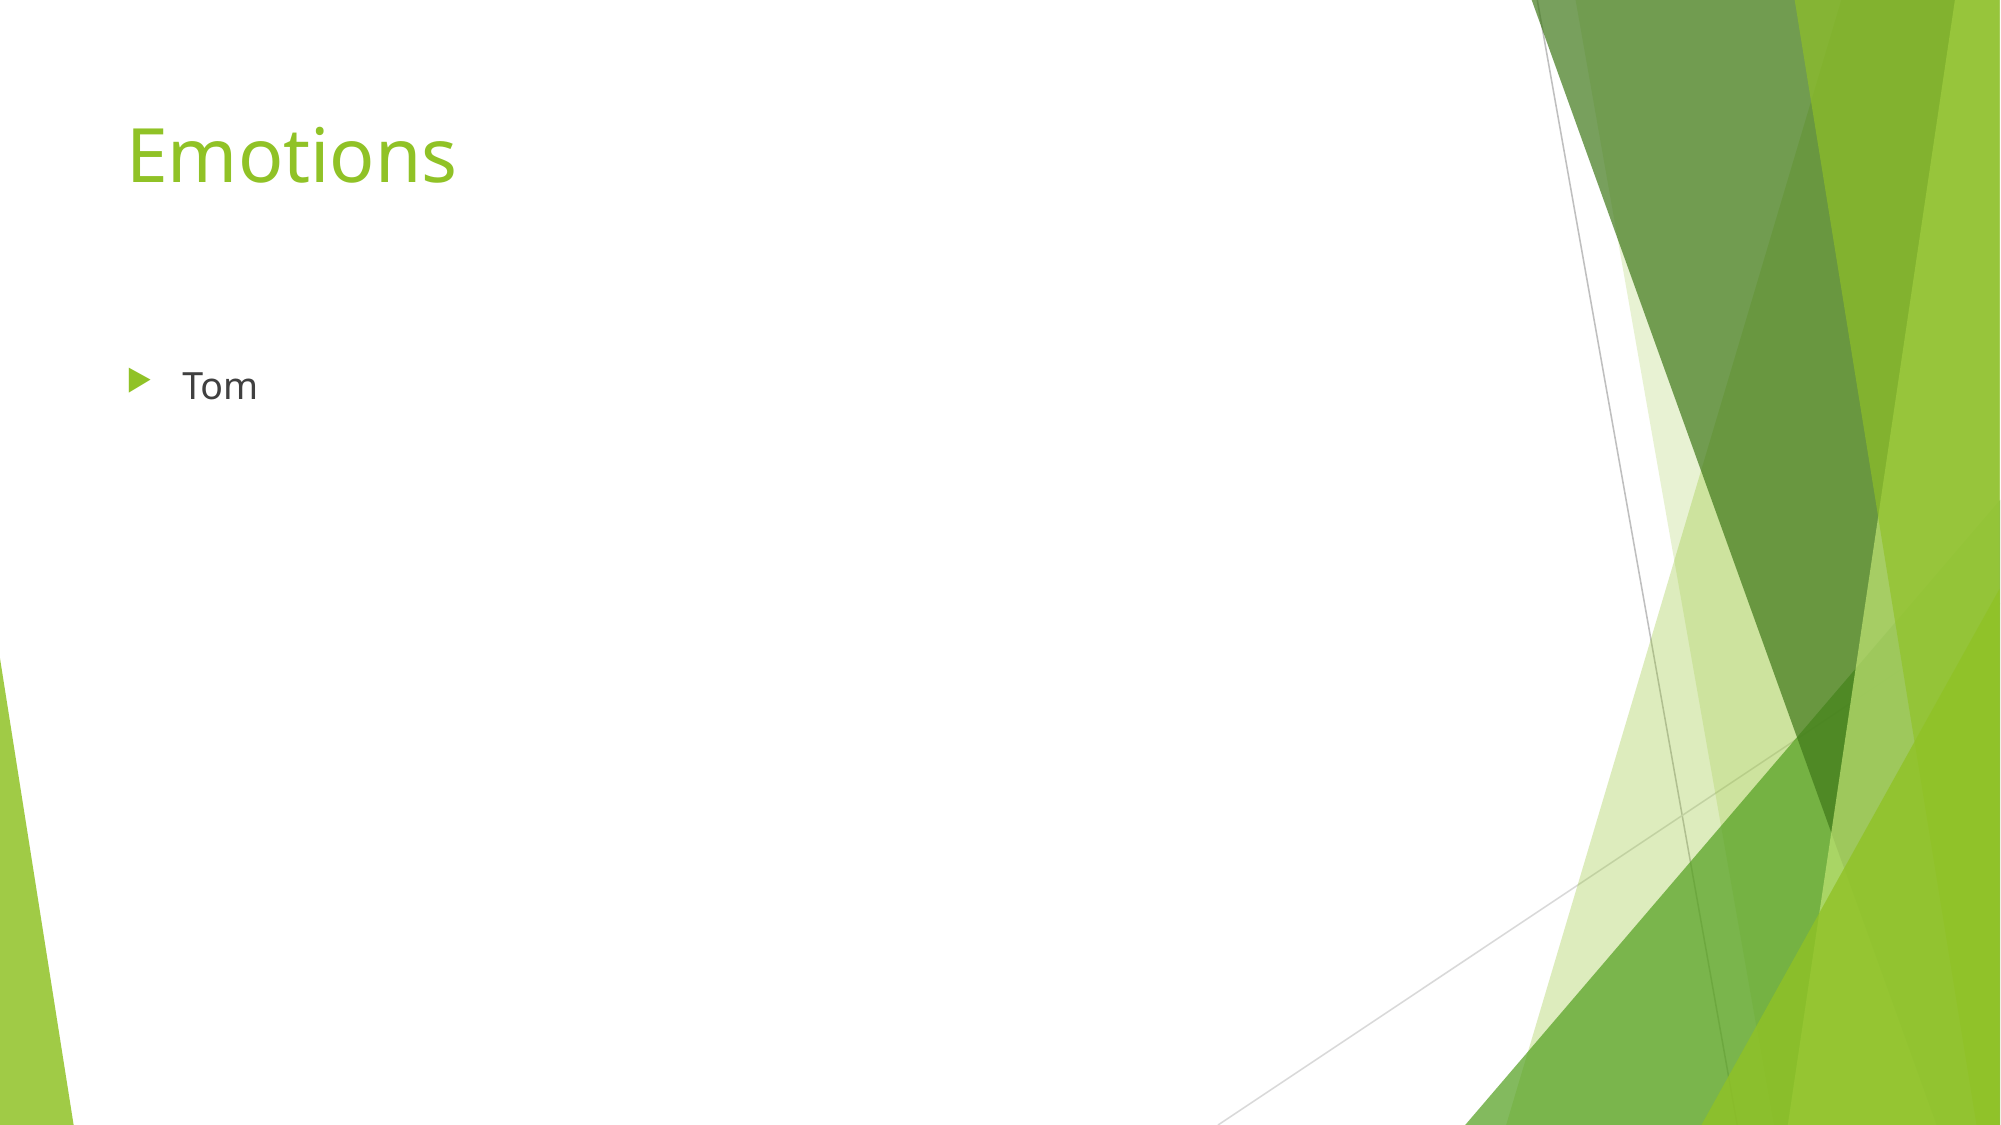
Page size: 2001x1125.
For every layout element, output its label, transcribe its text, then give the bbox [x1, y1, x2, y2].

title Emotions [111, 99, 1522, 317]
list Tom [111, 354, 1522, 992]
